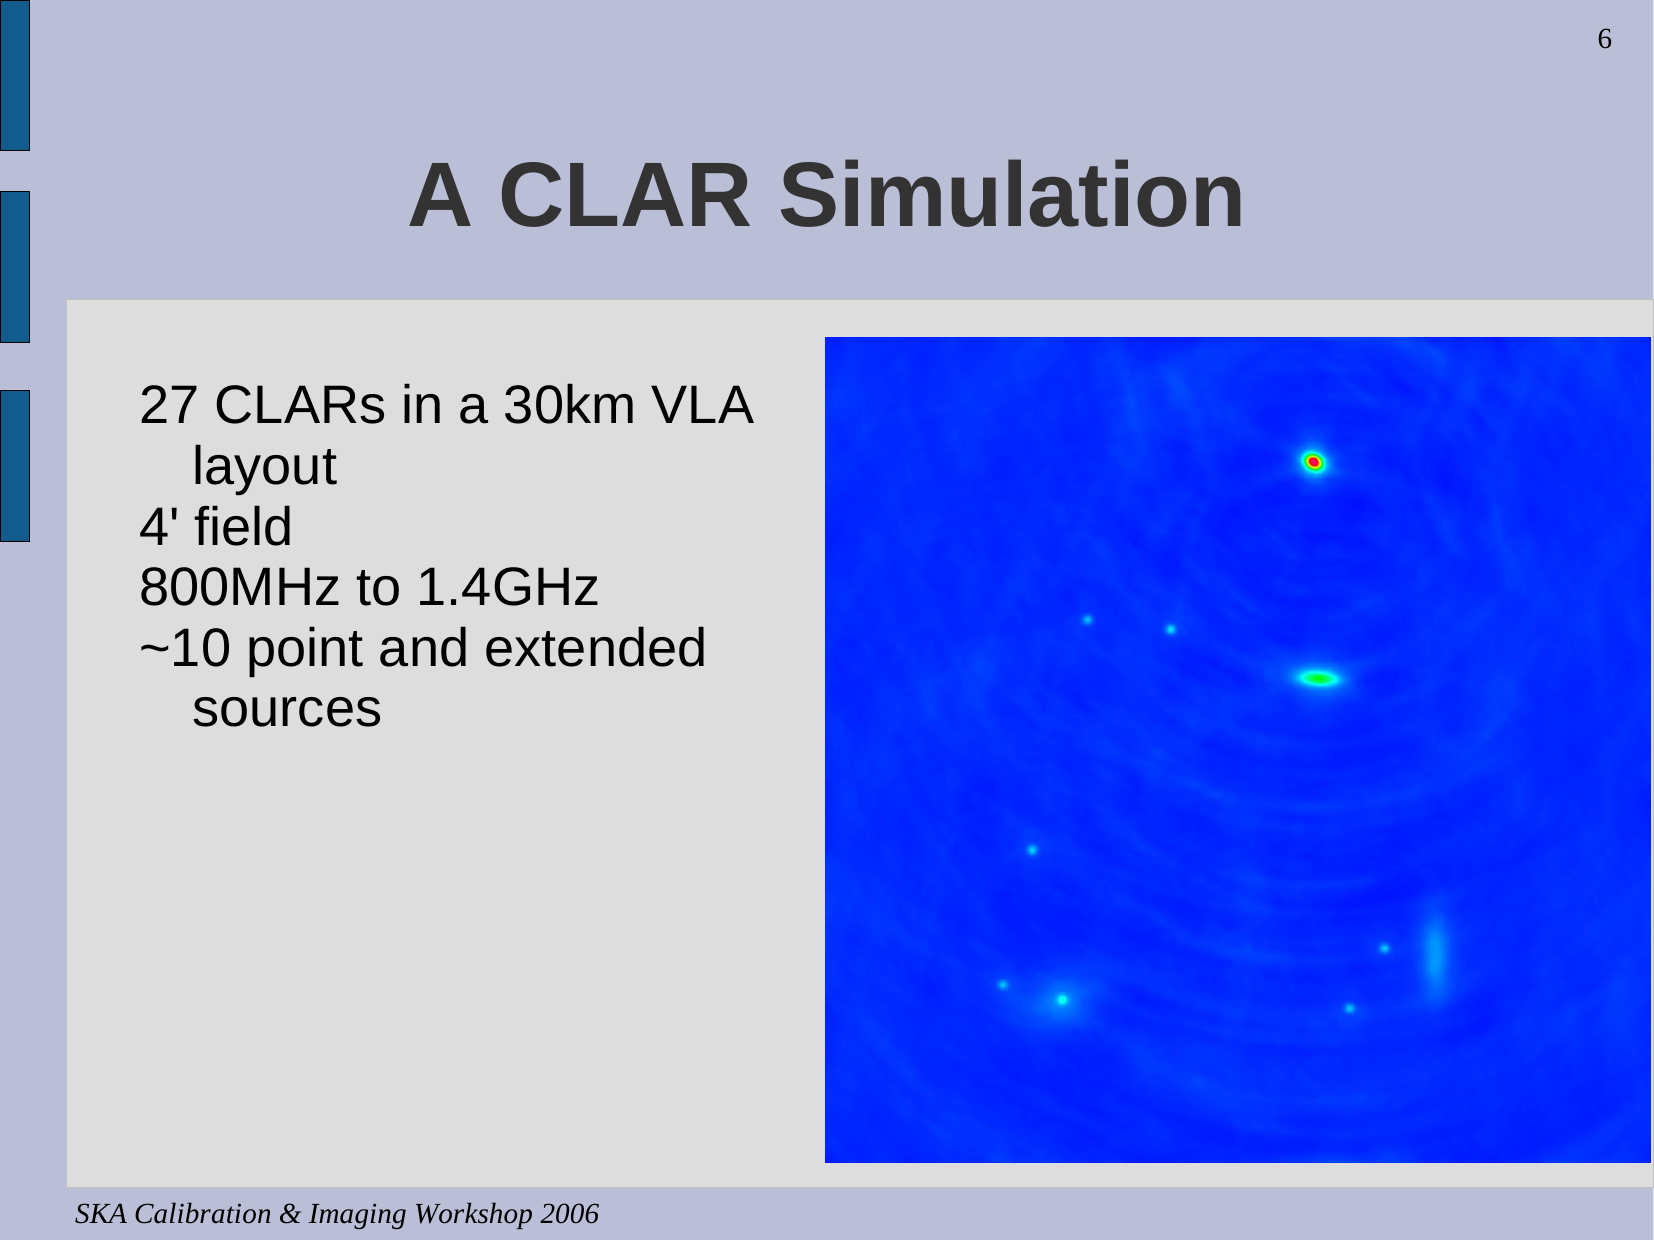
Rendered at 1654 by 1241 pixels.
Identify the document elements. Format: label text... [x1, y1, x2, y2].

picture [825, 337, 1651, 1163]
list 27 CLARs in a 30km VLA layout 4' field 800MHz to 1.4GHz ~10 point and extended sources [121, 375, 788, 1127]
title A CLAR Simulation [121, 91, 1534, 299]
